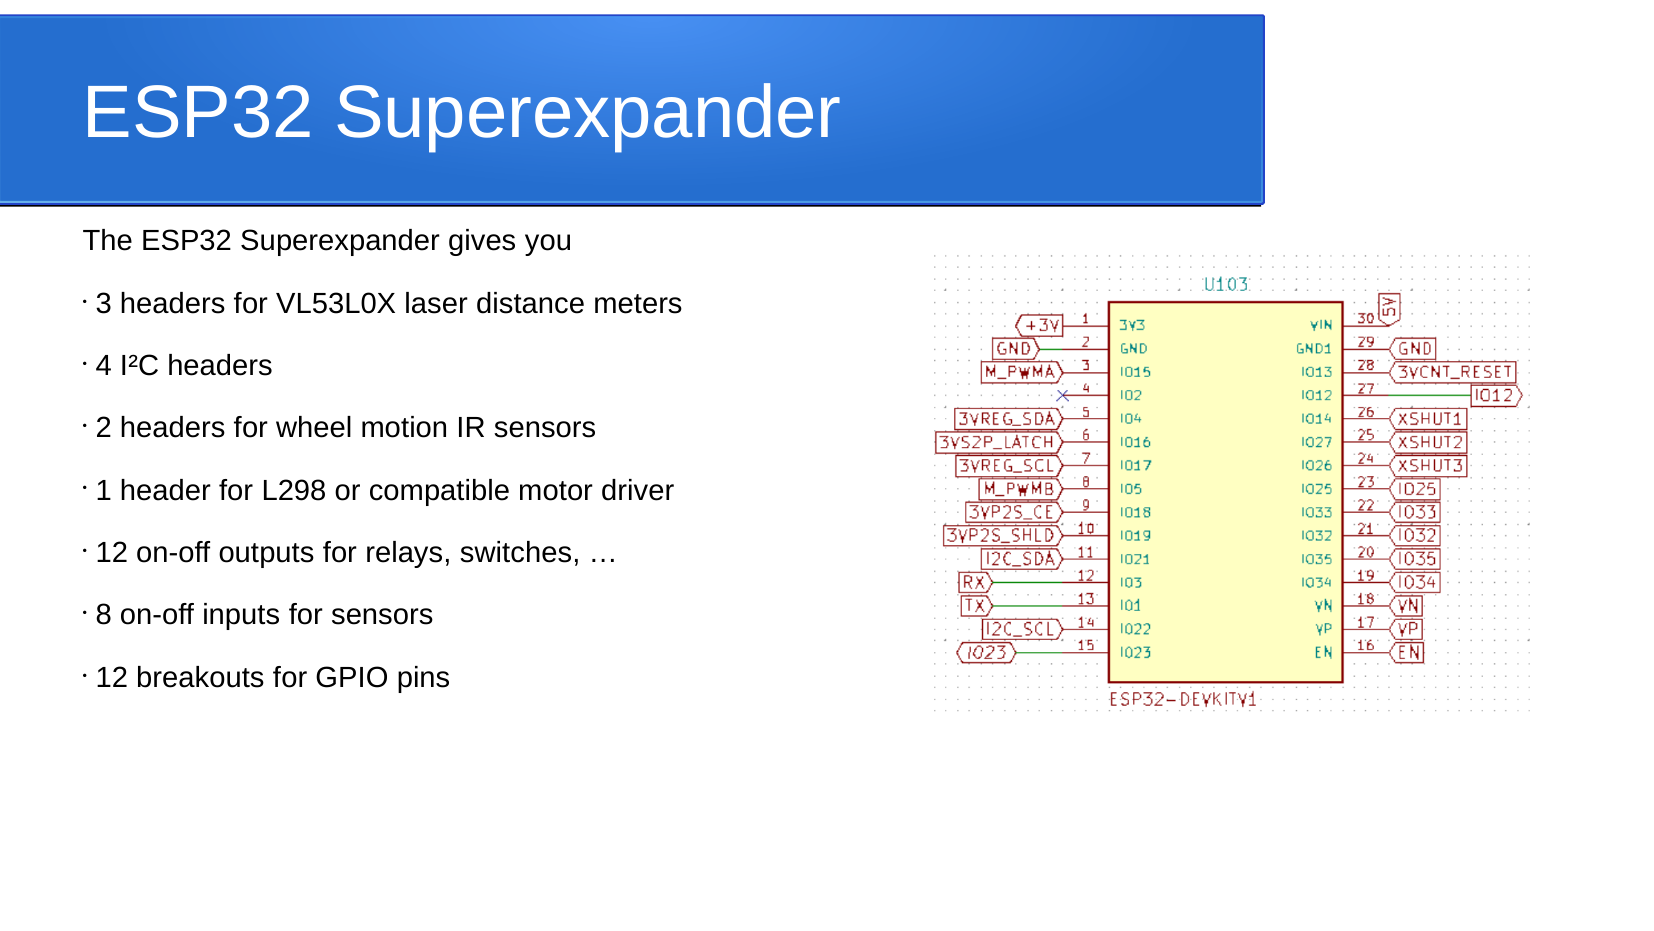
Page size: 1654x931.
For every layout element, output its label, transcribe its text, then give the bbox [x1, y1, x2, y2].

title ESP32 Superexpander [82, 35, 1235, 189]
picture [927, 247, 1548, 721]
subtitle The ESP32 Superexpander gives you 3 headers for VL53L0X laser distance meters 4 I²C headers 2 headers for wheel motion IR sensors 1 header for L298 or compatible motor driver 12 on-off outputs for relays, switches, … 8 on-off inputs for sensors 12 breakouts for GPIO pins [82, 224, 898, 768]
